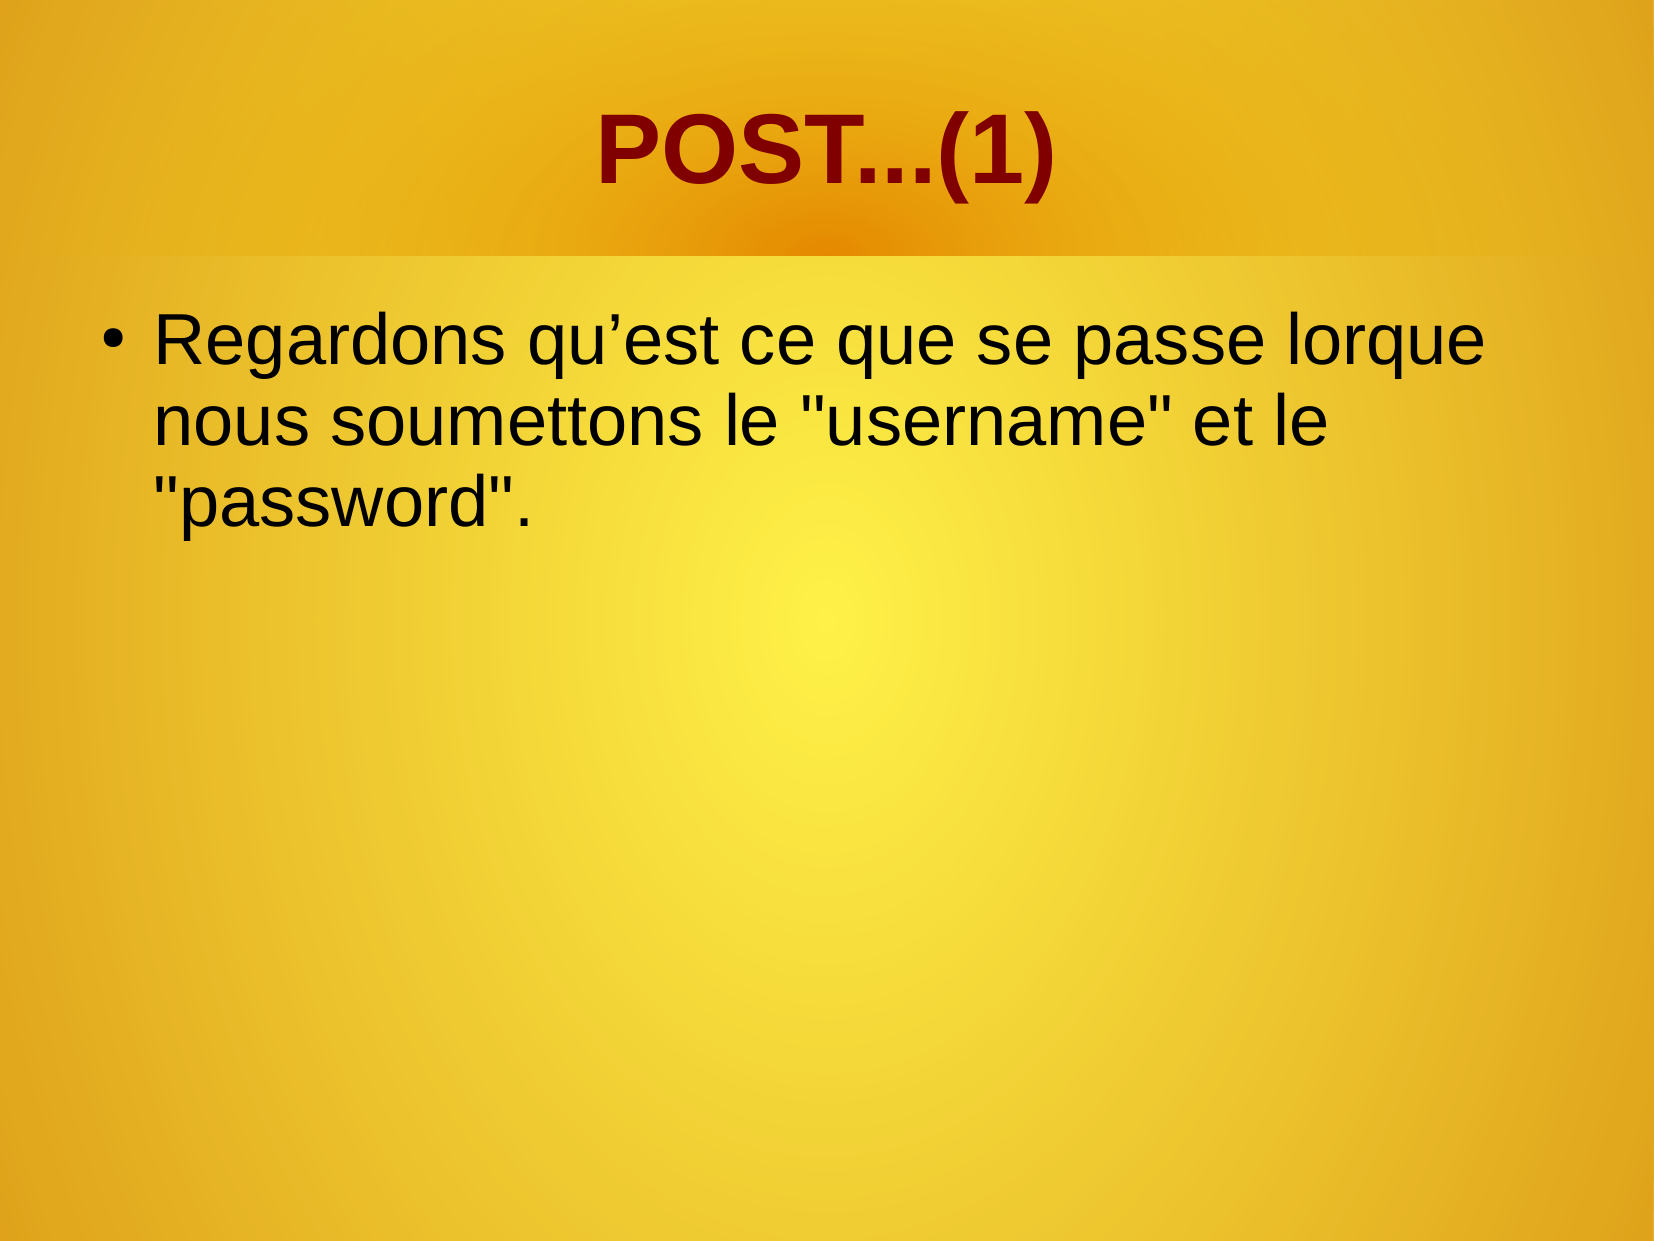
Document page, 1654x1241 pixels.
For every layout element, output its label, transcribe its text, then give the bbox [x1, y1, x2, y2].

title POST...(1) [82, 47, 1571, 252]
list Regardons qu’est ce que se passe lorque nous soumettons le "username" et le "password". [82, 299, 1571, 1019]
